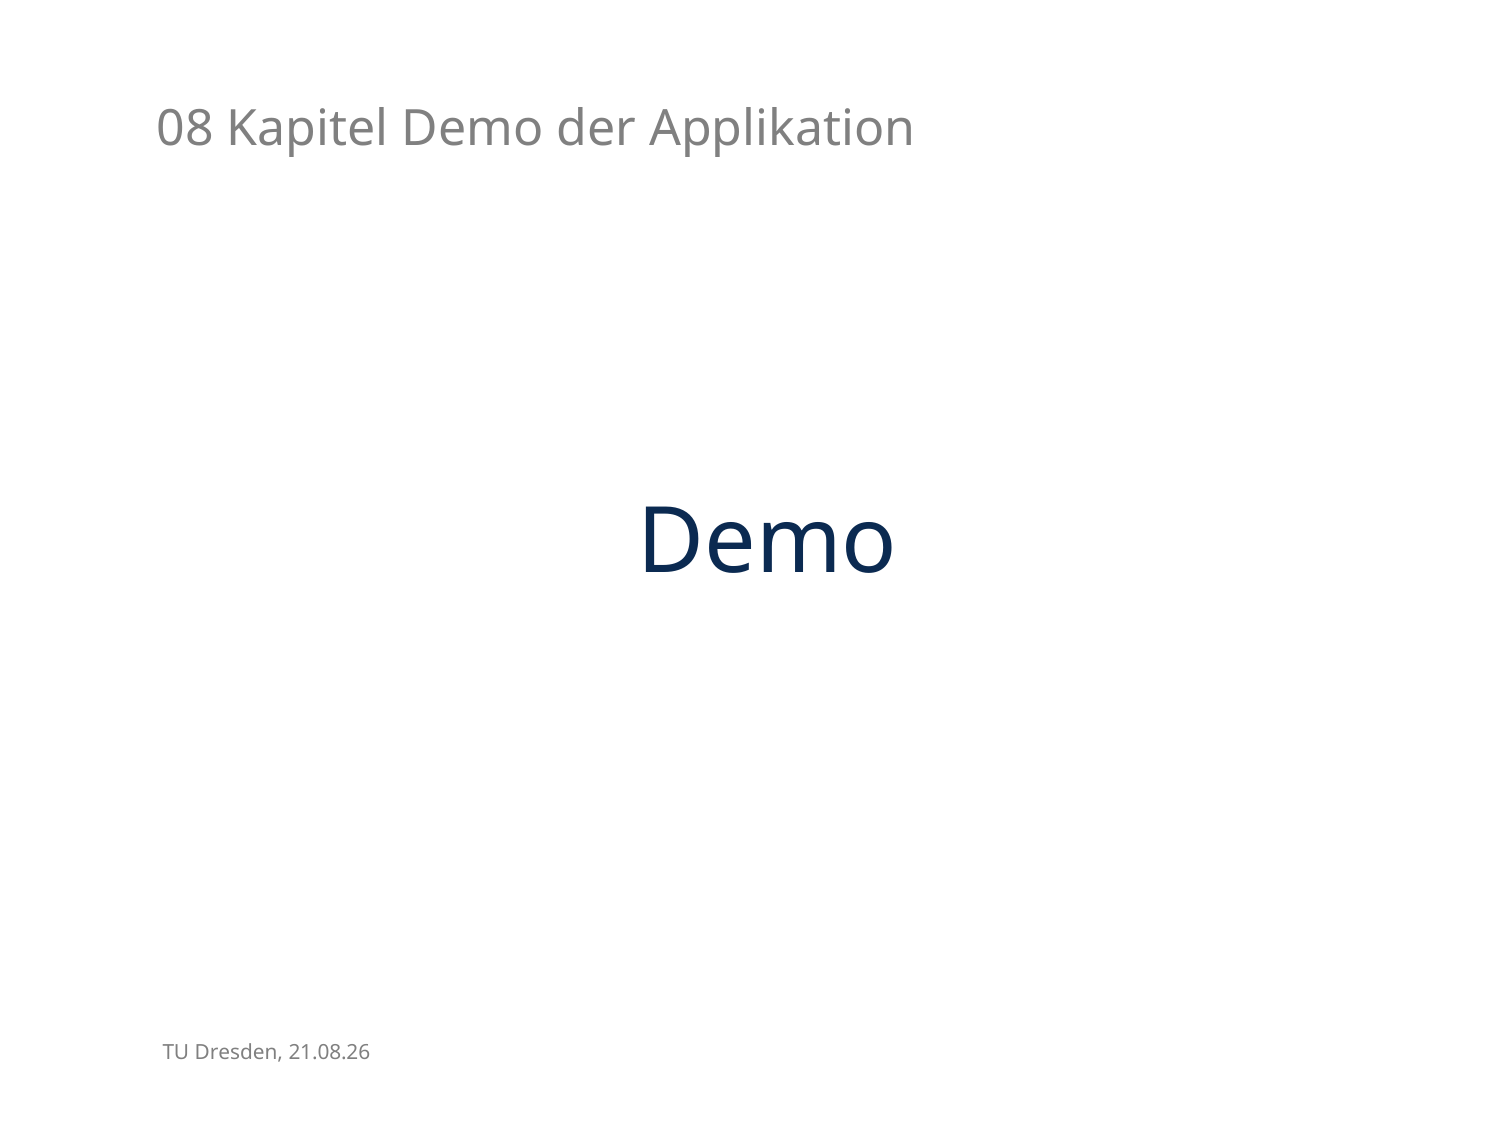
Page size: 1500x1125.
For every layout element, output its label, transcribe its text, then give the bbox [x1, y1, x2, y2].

title 08 Kapitel Demo der Applikation [156, 88, 1388, 165]
list Demo [162, 249, 1388, 826]
